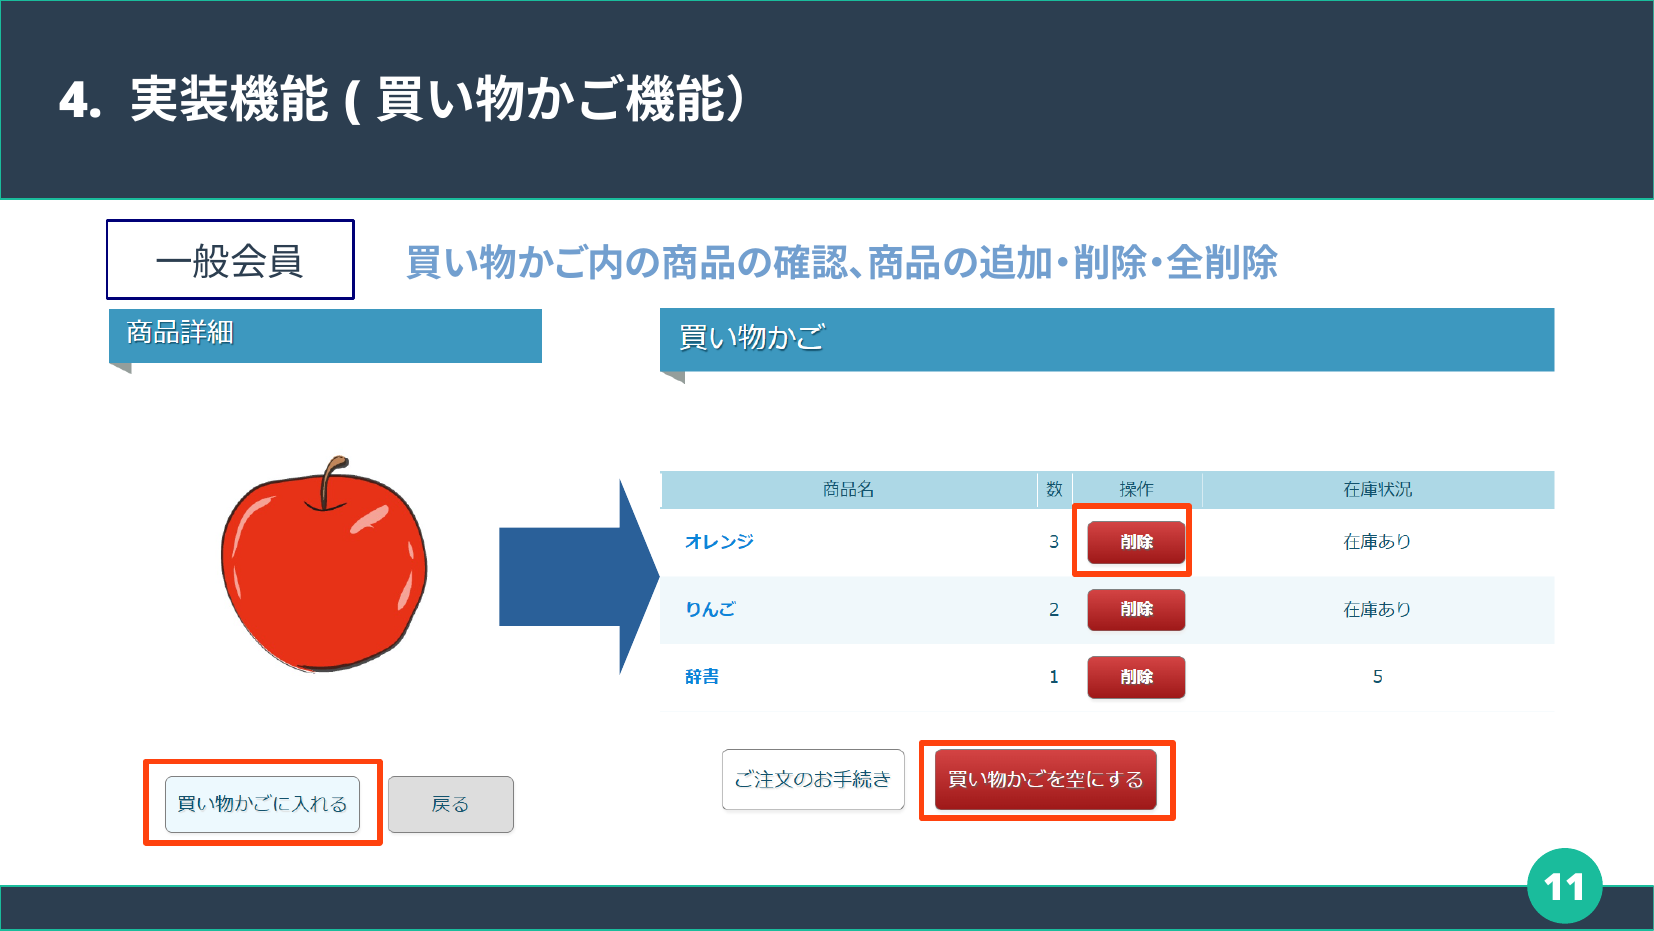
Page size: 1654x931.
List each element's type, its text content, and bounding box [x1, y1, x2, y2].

picture [642, 295, 1568, 832]
text_box [499, 478, 660, 675]
text_box 買い物かご内の商品の確認、商品の追加・削除・全削除 [390, 231, 1358, 288]
picture [89, 309, 542, 852]
title 4. 実装機能(買い物かご機能） [59, 37, 1595, 156]
text_box 一般会員 [107, 220, 354, 299]
